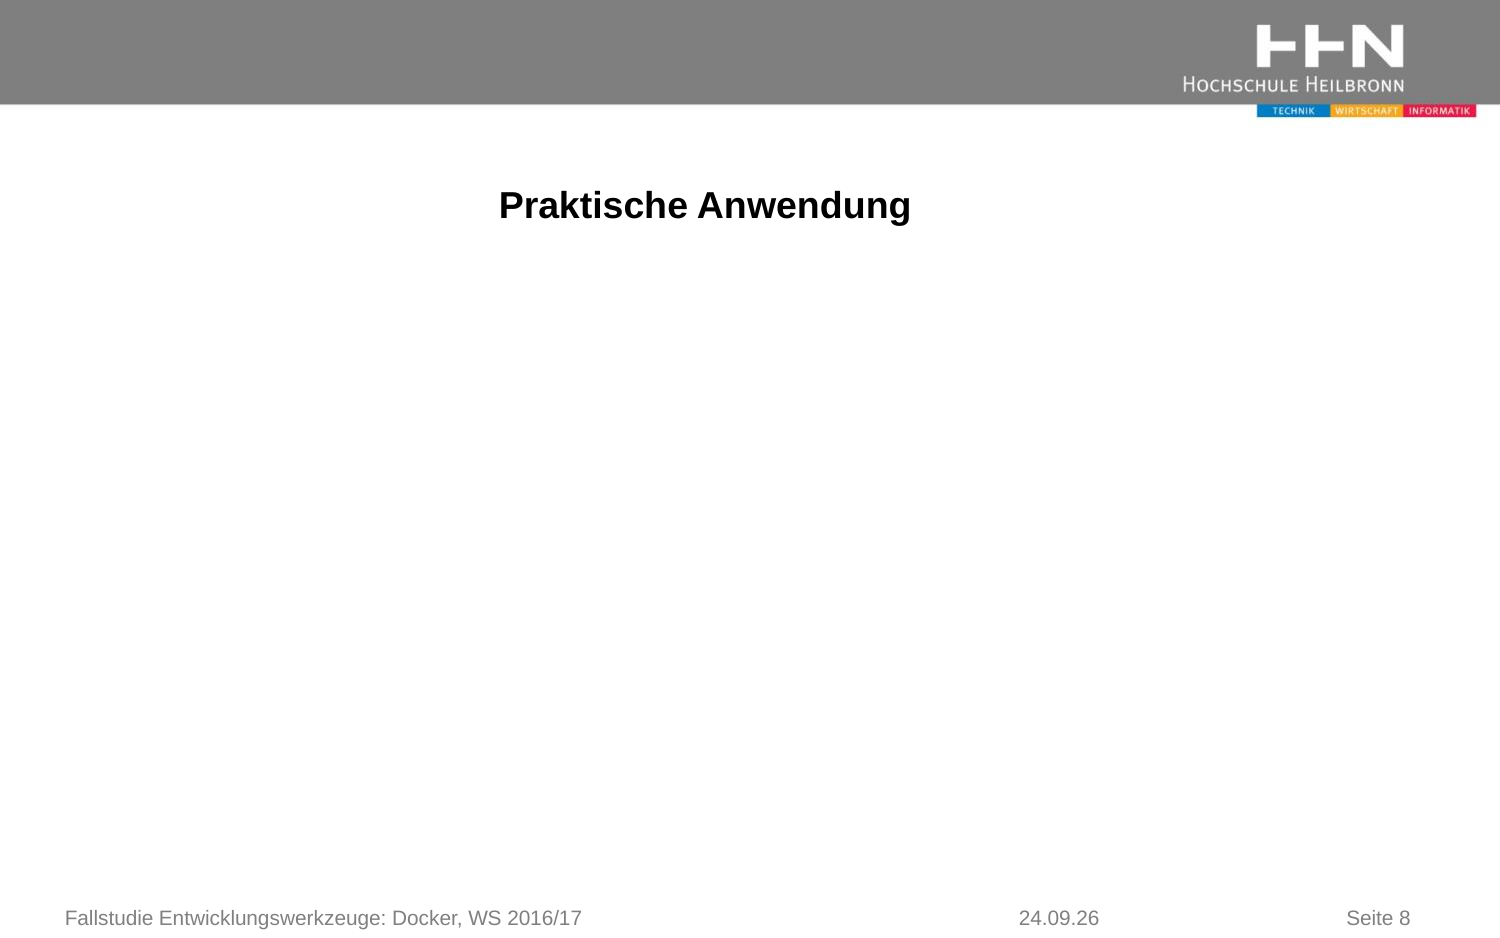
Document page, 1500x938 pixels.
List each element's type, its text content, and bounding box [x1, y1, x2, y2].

footer Fallstudie Entwicklungswerkzeuge: Docker, WS 2016/17 [64, 896, 904, 933]
slide_number Seite <number> [1331, 896, 1493, 927]
text_box Praktische Anwendung [484, 177, 927, 234]
slide_number 13.12.16 [1003, 896, 1223, 937]
picture [0, 0, 1500, 938]
